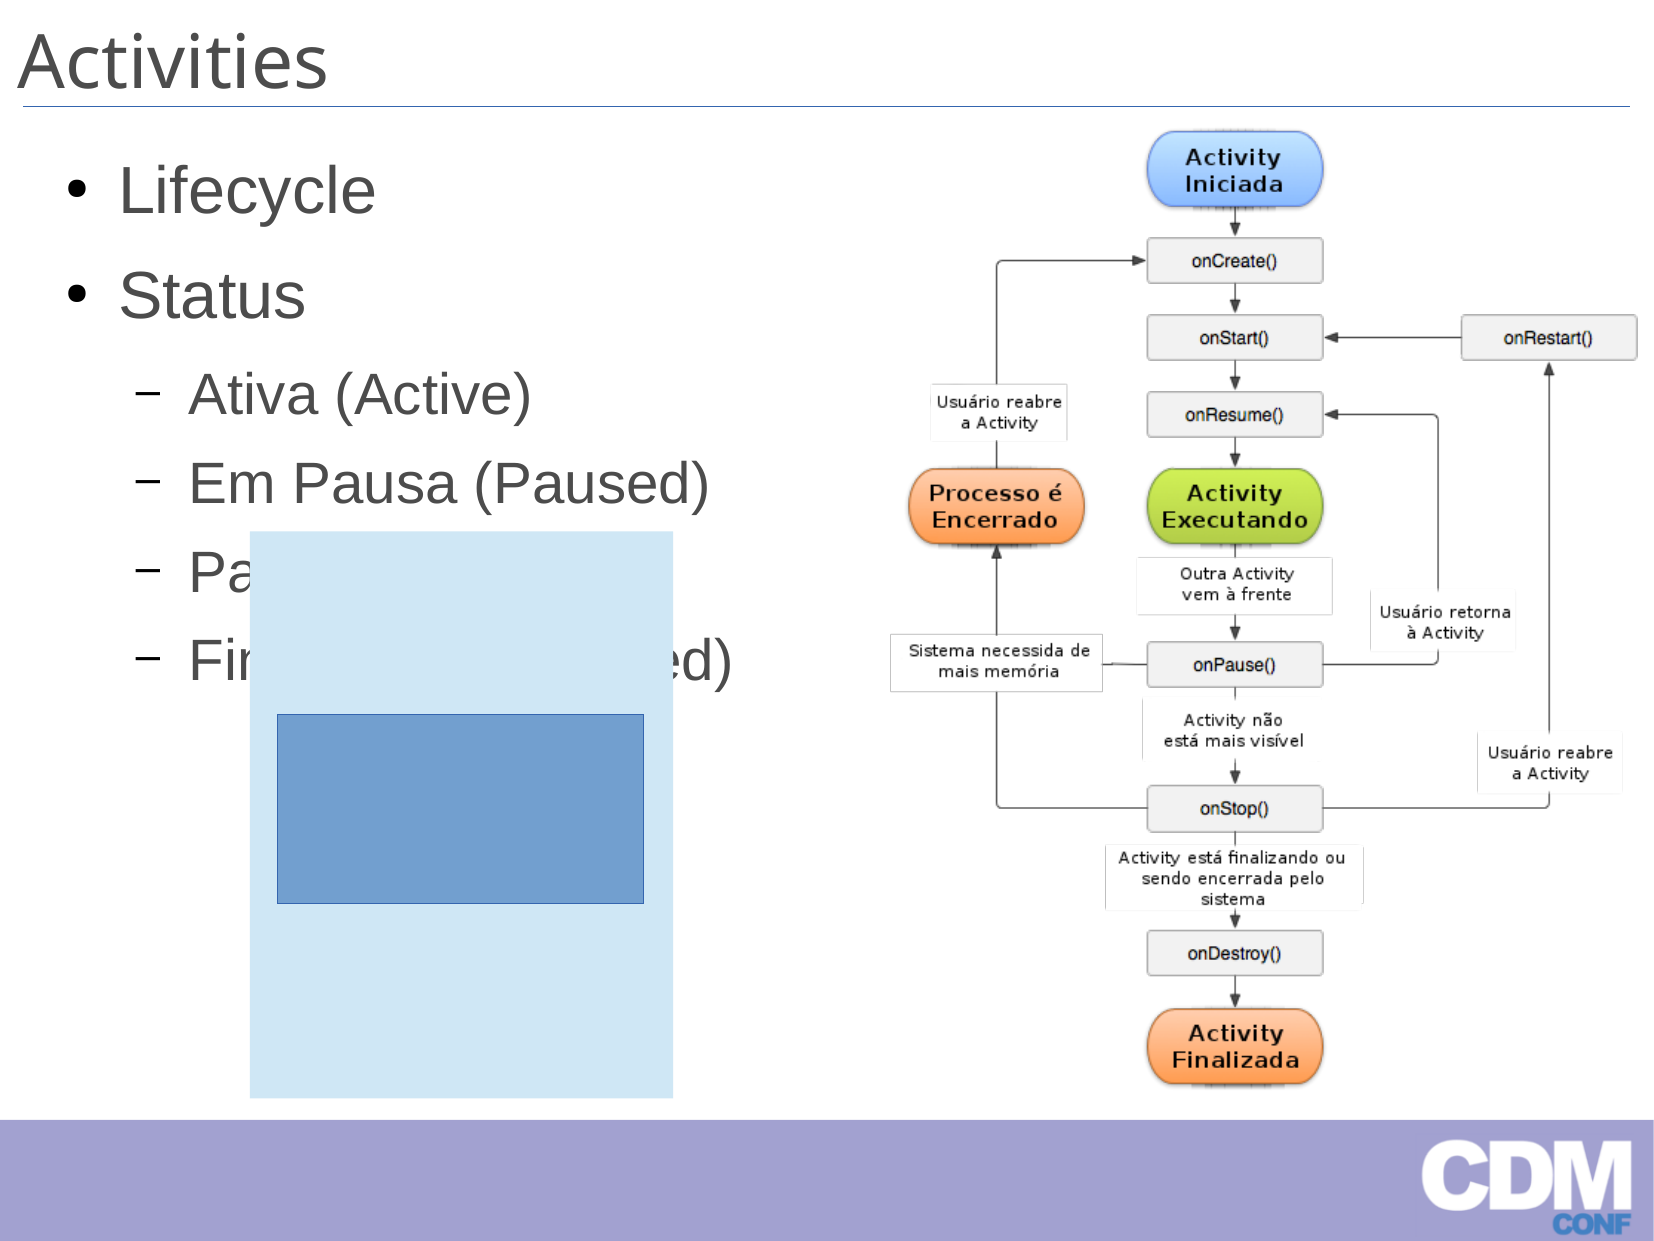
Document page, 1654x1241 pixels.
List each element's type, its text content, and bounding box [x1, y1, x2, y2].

list Lifecycle Status Ativa (Active) Em Pausa (Paused) Parada (Stopped) Finalizada (Dropped) [47, 153, 885, 1087]
text_box [249, 531, 674, 1099]
picture [0, 0, 1654, 1241]
title Activities [17, 15, 1607, 103]
